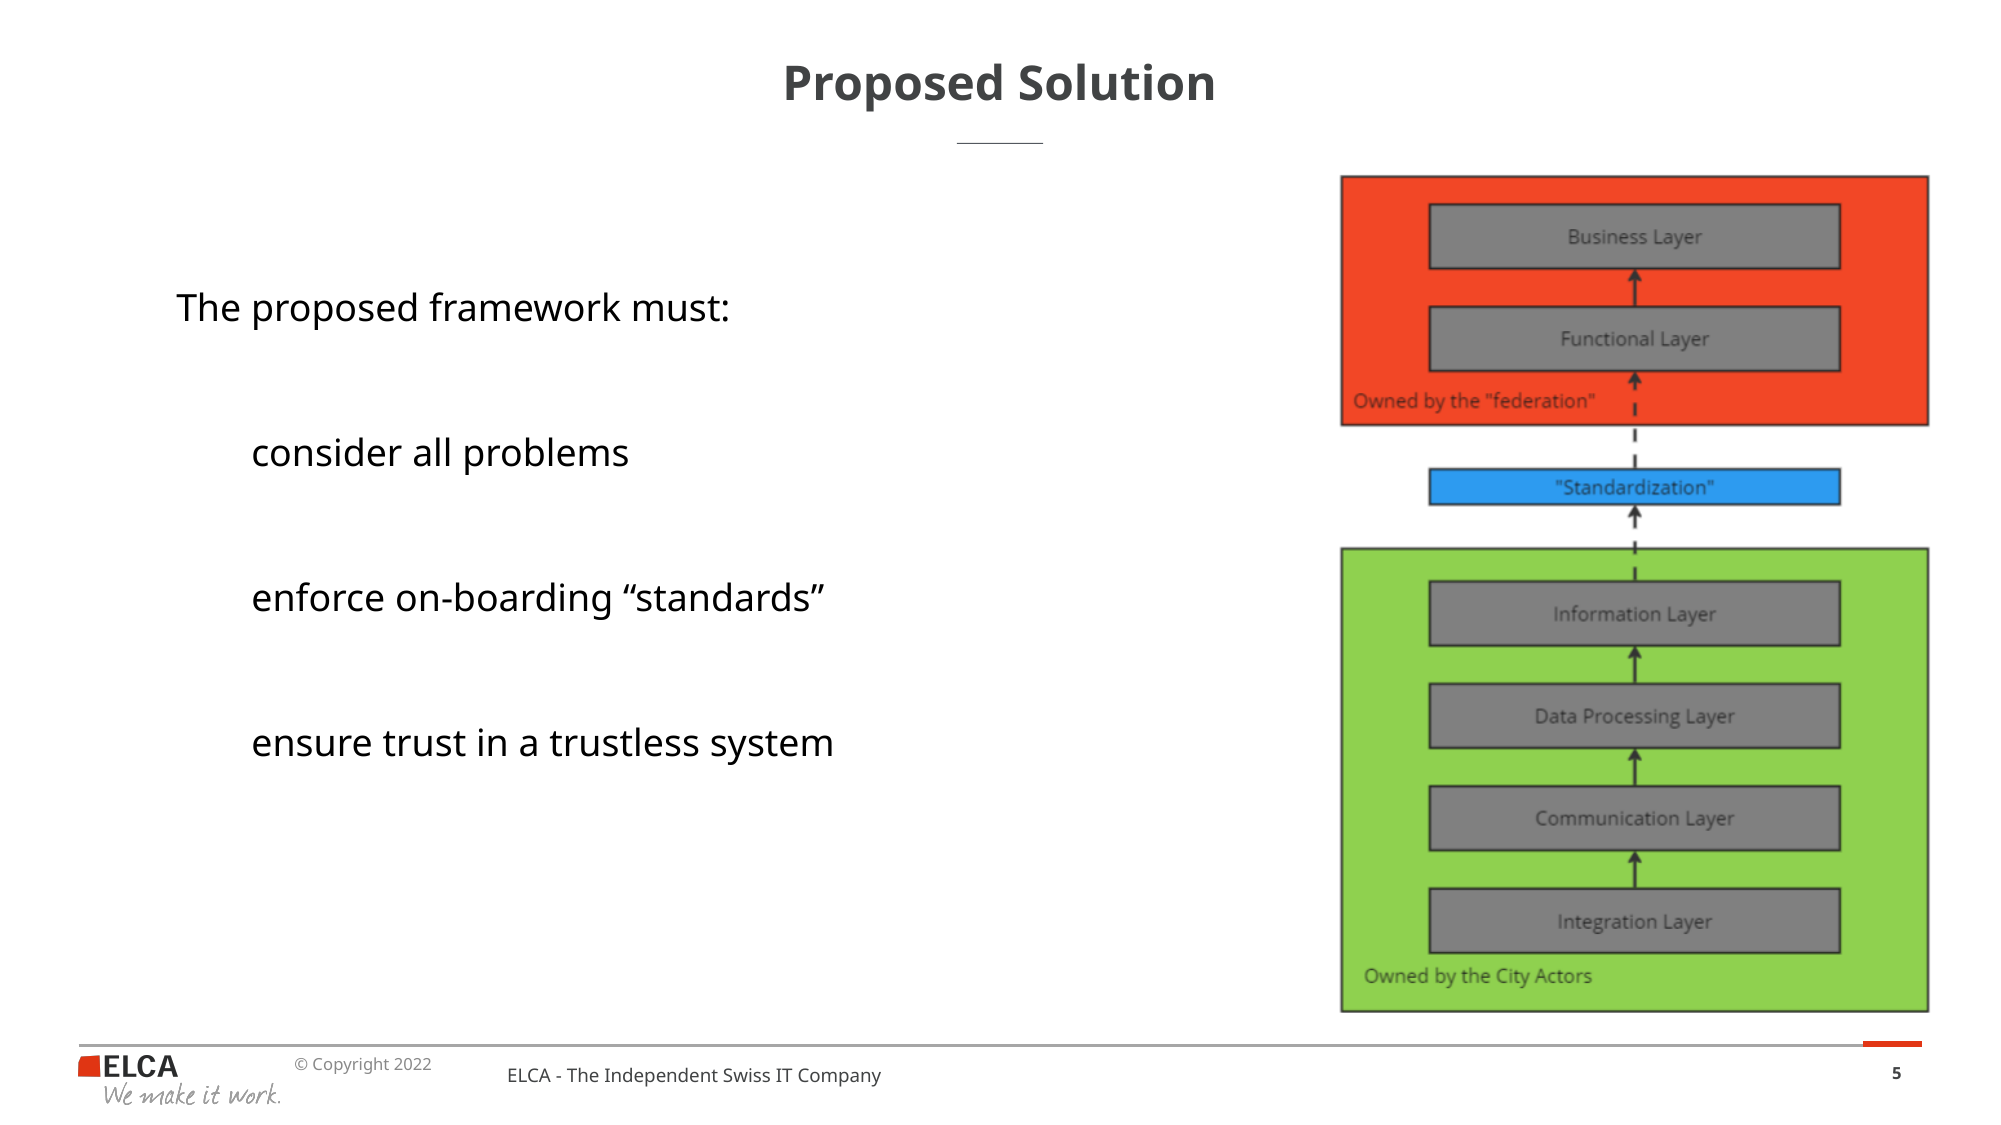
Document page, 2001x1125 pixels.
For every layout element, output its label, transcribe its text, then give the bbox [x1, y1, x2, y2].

text_box enforce on-boarding “standards” [161, 566, 1839, 628]
text_box ensure trust in a trustless system [161, 711, 1839, 773]
text_box ELCA - The Independent Swiss IT Company [492, 1045, 1860, 1105]
text_box [1860, 1045, 1934, 1105]
text_box consider all problems [161, 421, 1162, 483]
text_box The proposed framework must: [161, 276, 1336, 338]
title Proposed Solution [93, 51, 1907, 144]
picture [1336, 170, 1934, 1018]
